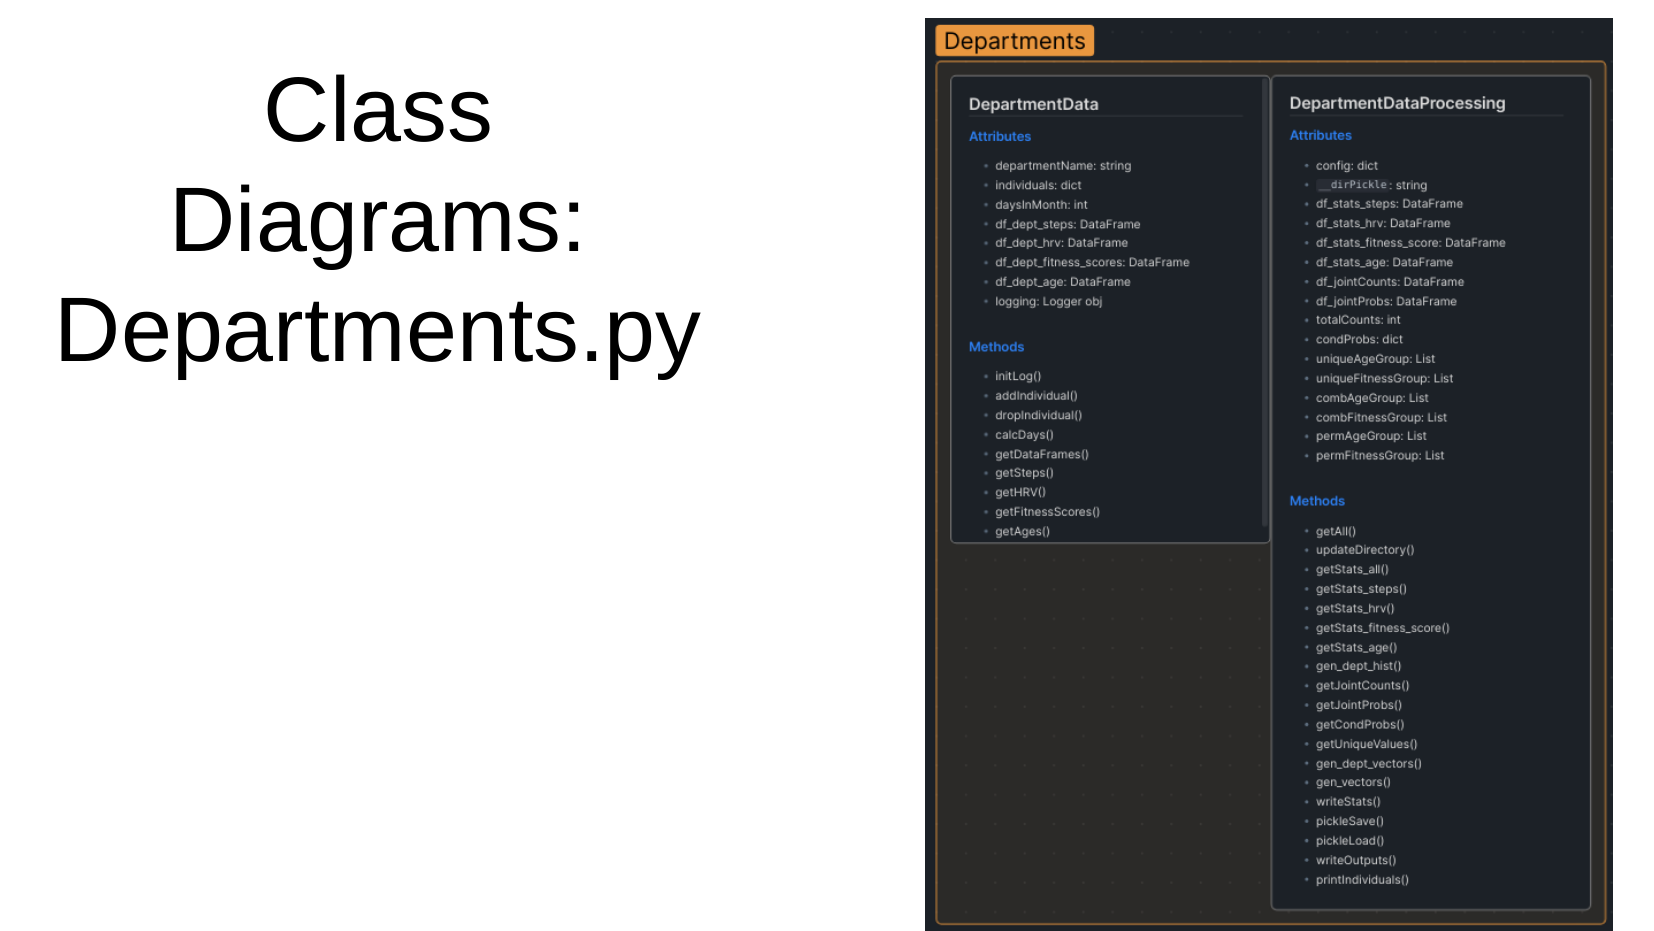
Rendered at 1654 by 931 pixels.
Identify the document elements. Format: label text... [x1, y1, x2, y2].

title Class Diagrams: Departments.py [45, 9, 713, 420]
picture [925, 18, 1613, 931]
